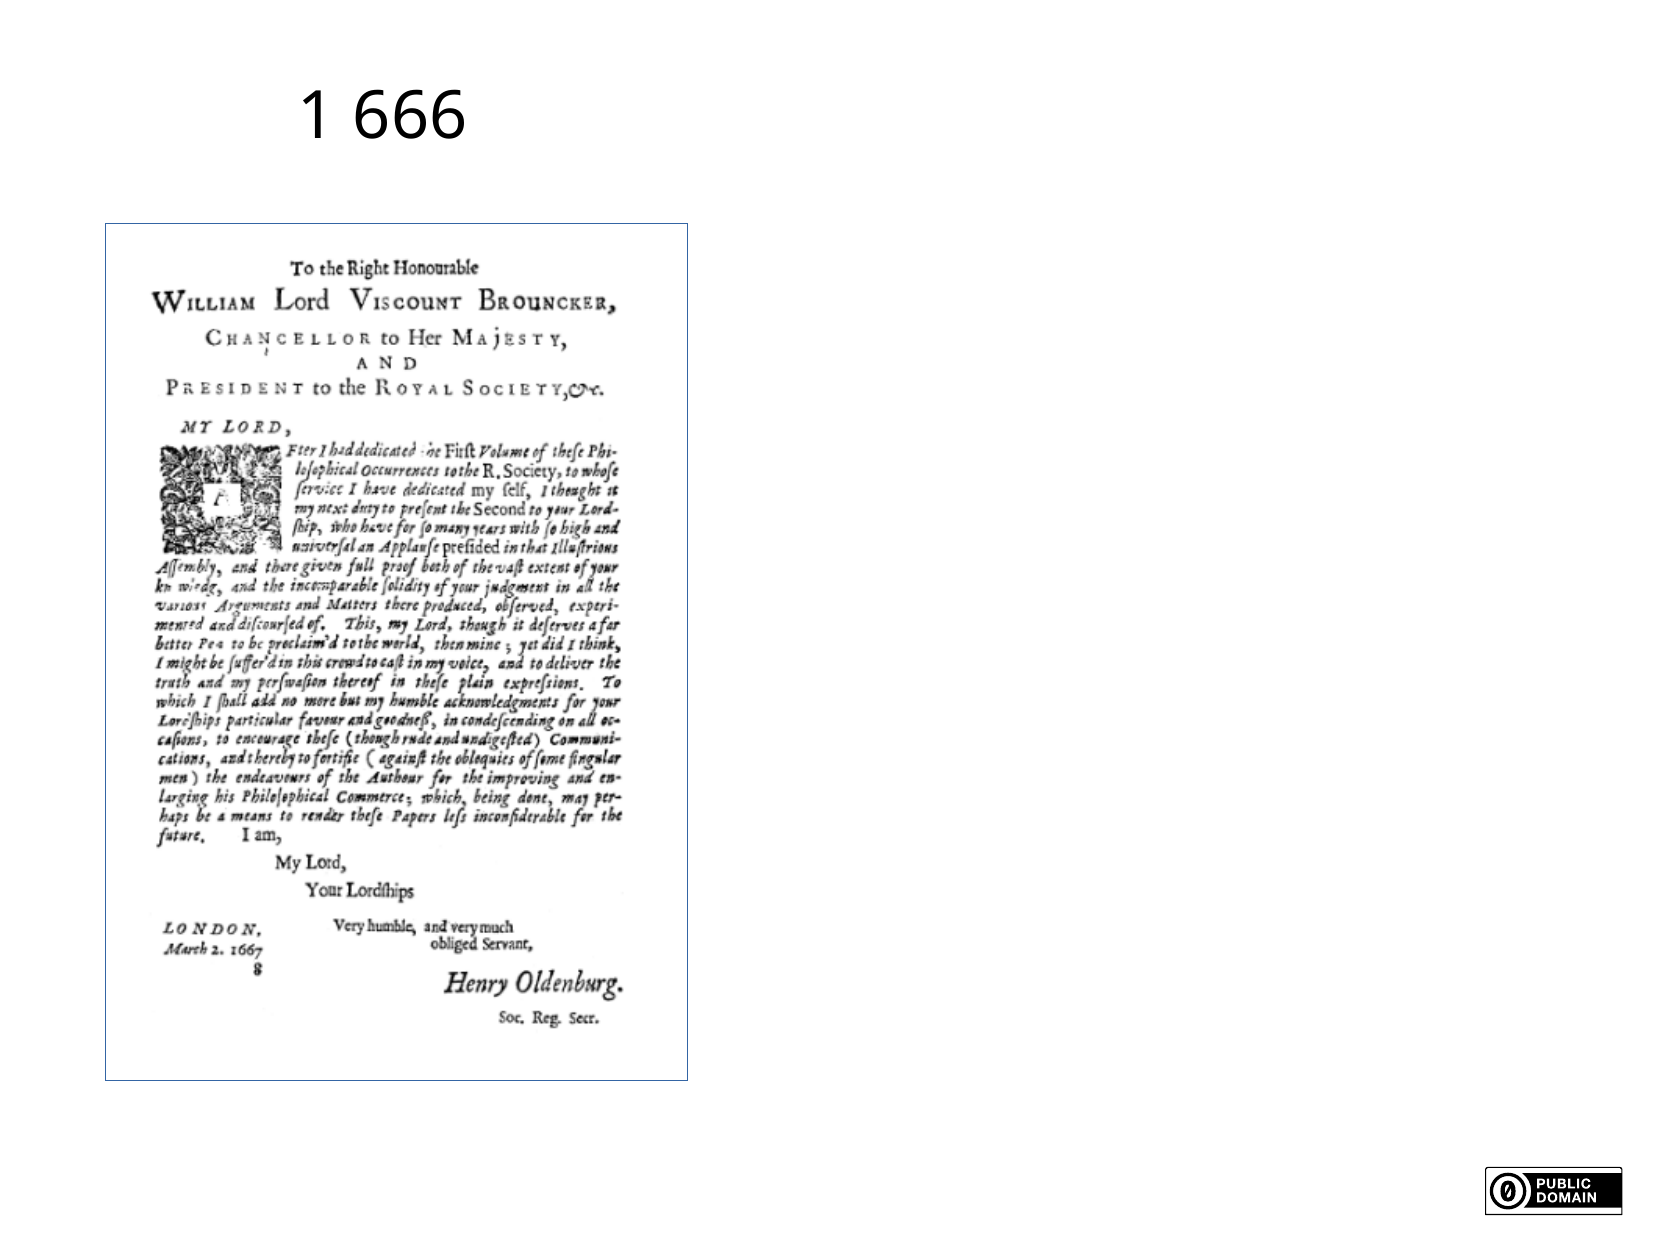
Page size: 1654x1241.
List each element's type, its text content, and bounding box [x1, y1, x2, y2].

text_box 1 666 [90, 60, 676, 156]
picture [1485, 1166, 1623, 1216]
picture [105, 223, 688, 1081]
